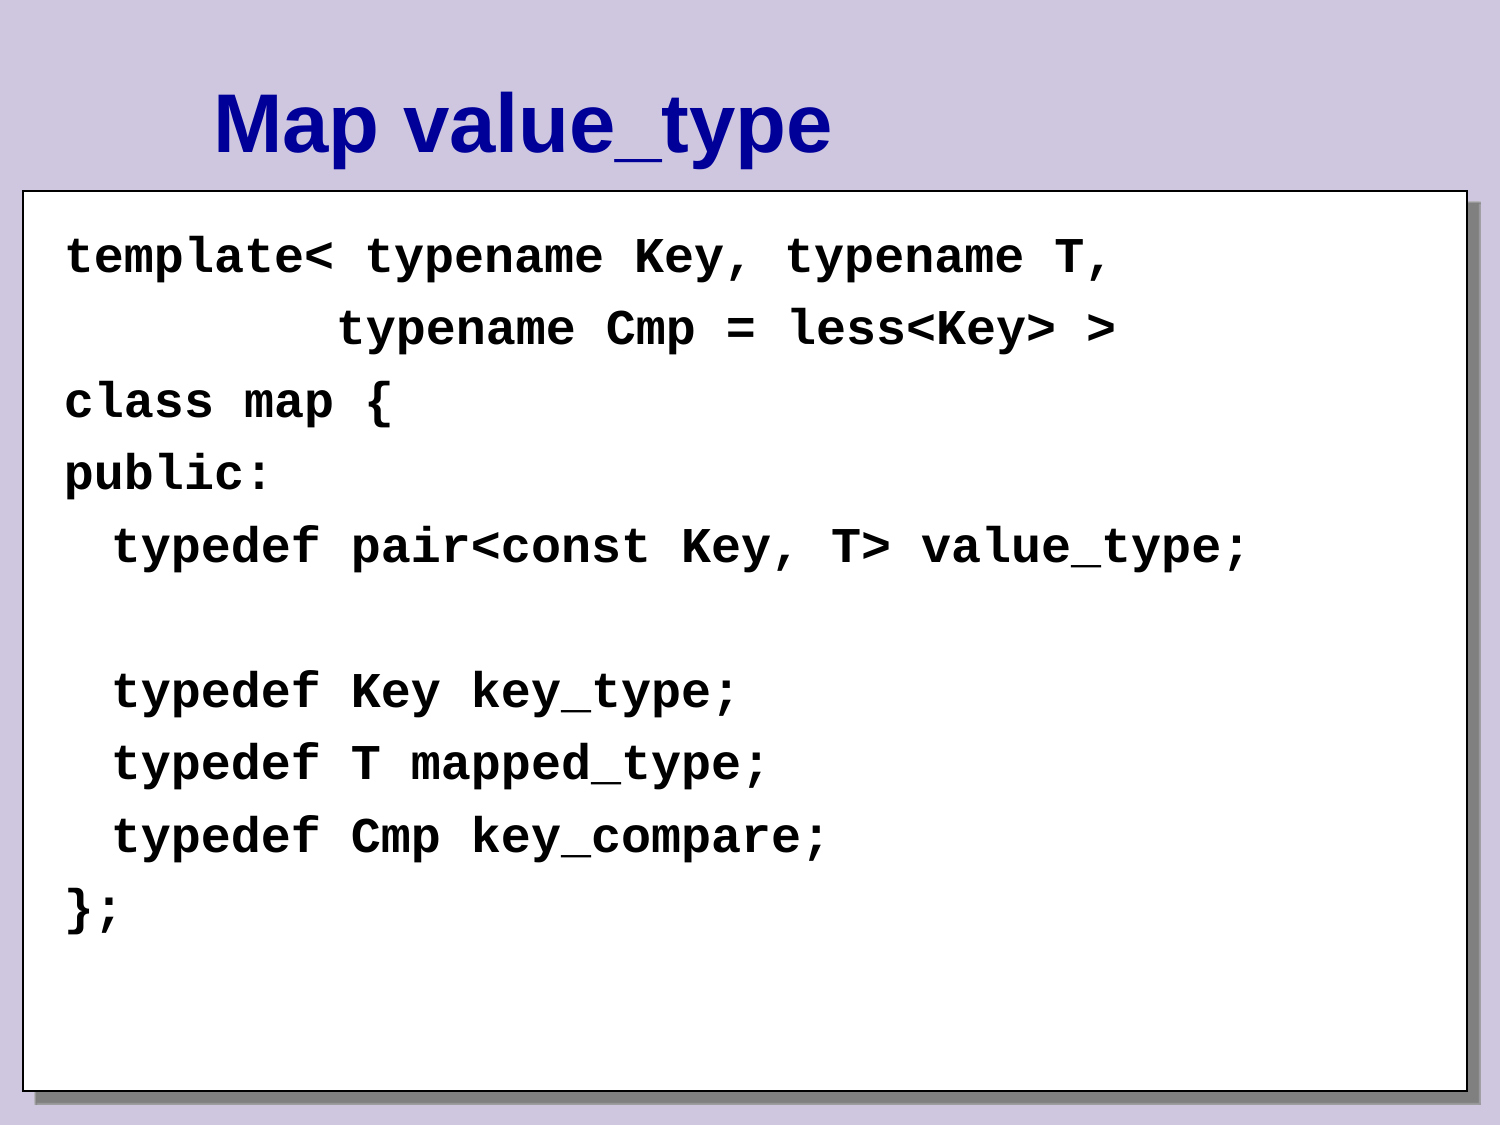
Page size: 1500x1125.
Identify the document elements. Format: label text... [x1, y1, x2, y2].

list template< typename Key, typename T, typename Cmp = less<Key> > class map { public: typedef pair<const Key, T> value_type; typedef Key key_type; typedef T mapped_type; typedef Cmp key_compare; }; [49, 215, 1468, 942]
title Map value_type [198, 17, 1468, 215]
text_box [22, 190, 1468, 1091]
